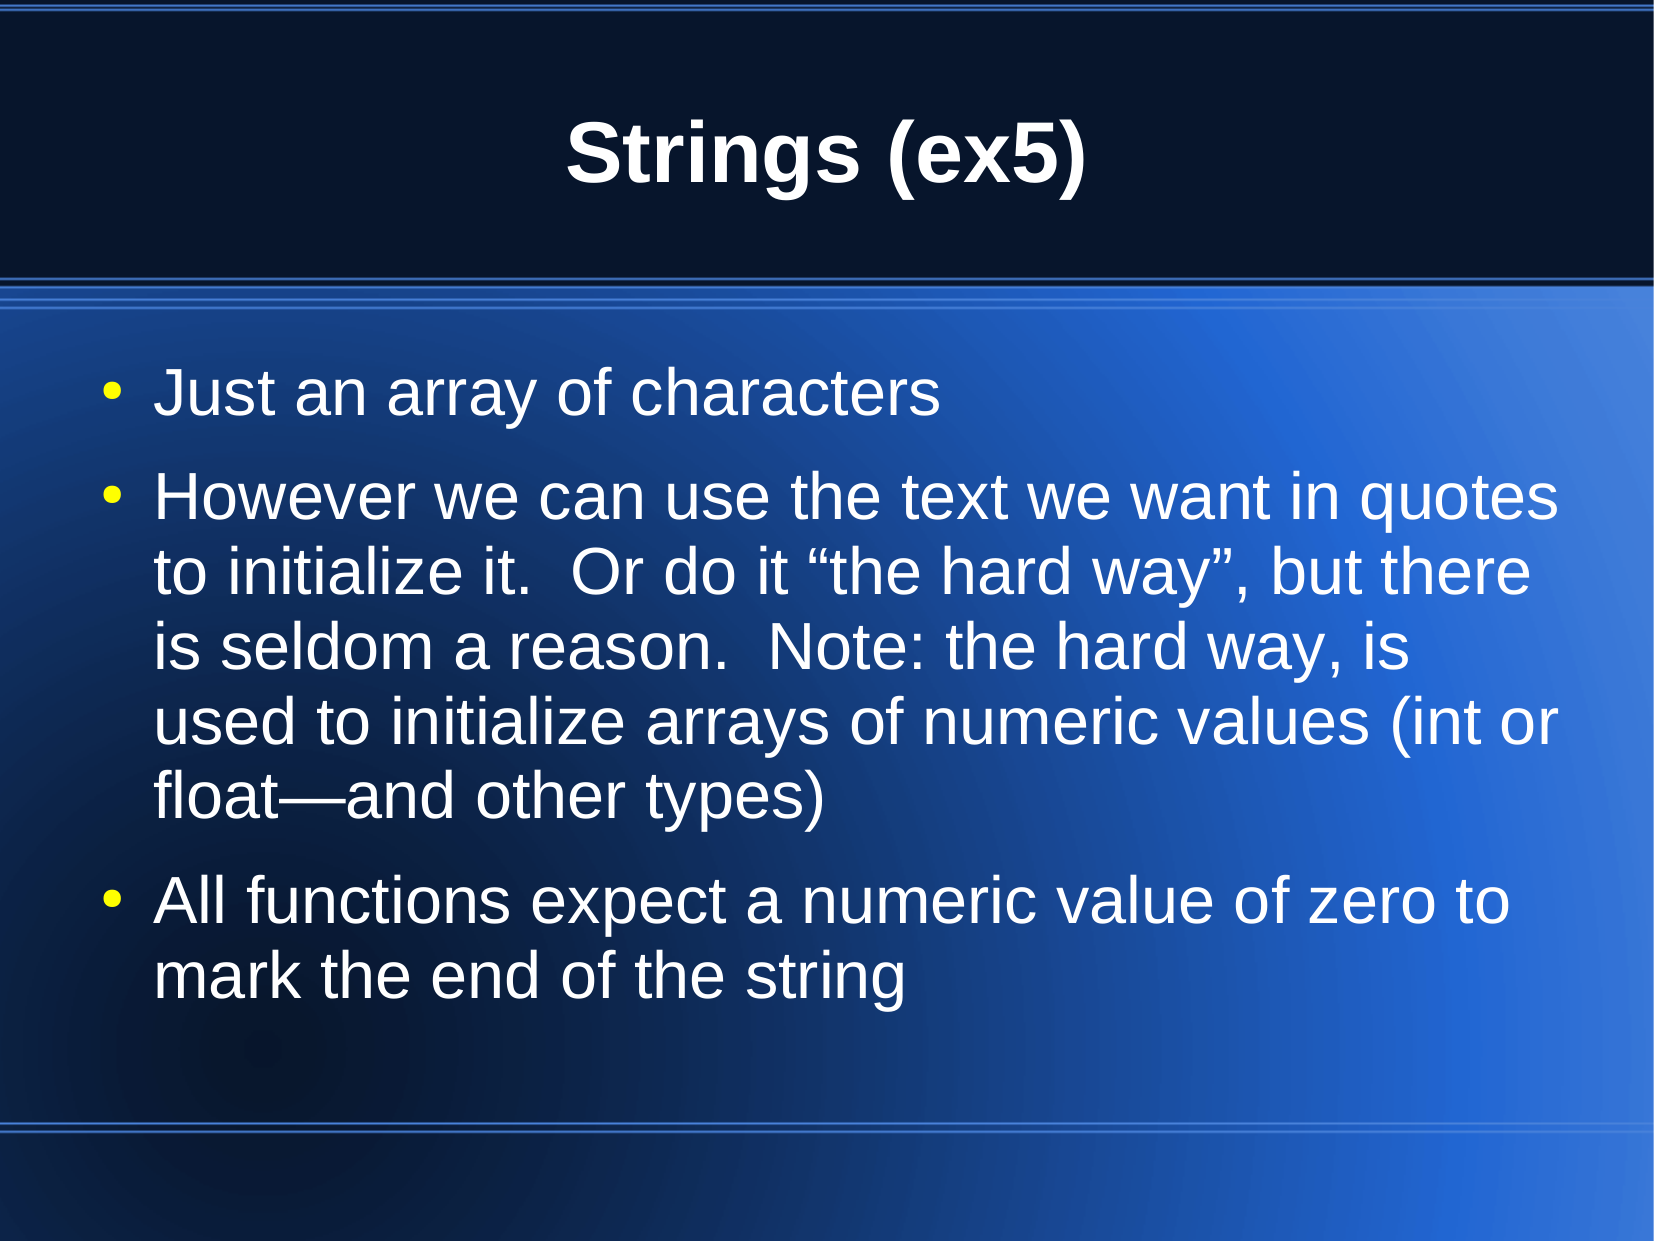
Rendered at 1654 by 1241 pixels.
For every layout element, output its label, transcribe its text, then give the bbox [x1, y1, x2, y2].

title Strings (ex5) [82, 49, 1571, 257]
picture [0, 0, 1654, 1241]
list Just an array of characters However we can use the text we want in quotes to initialize it. Or do it “the hard way”, but there is seldom a reason. Note: the hard way, is used to initialize arrays of numeric values (int or float—and other types) All functions expect a numeric value of zero to mark the end of the string [82, 355, 1571, 1058]
